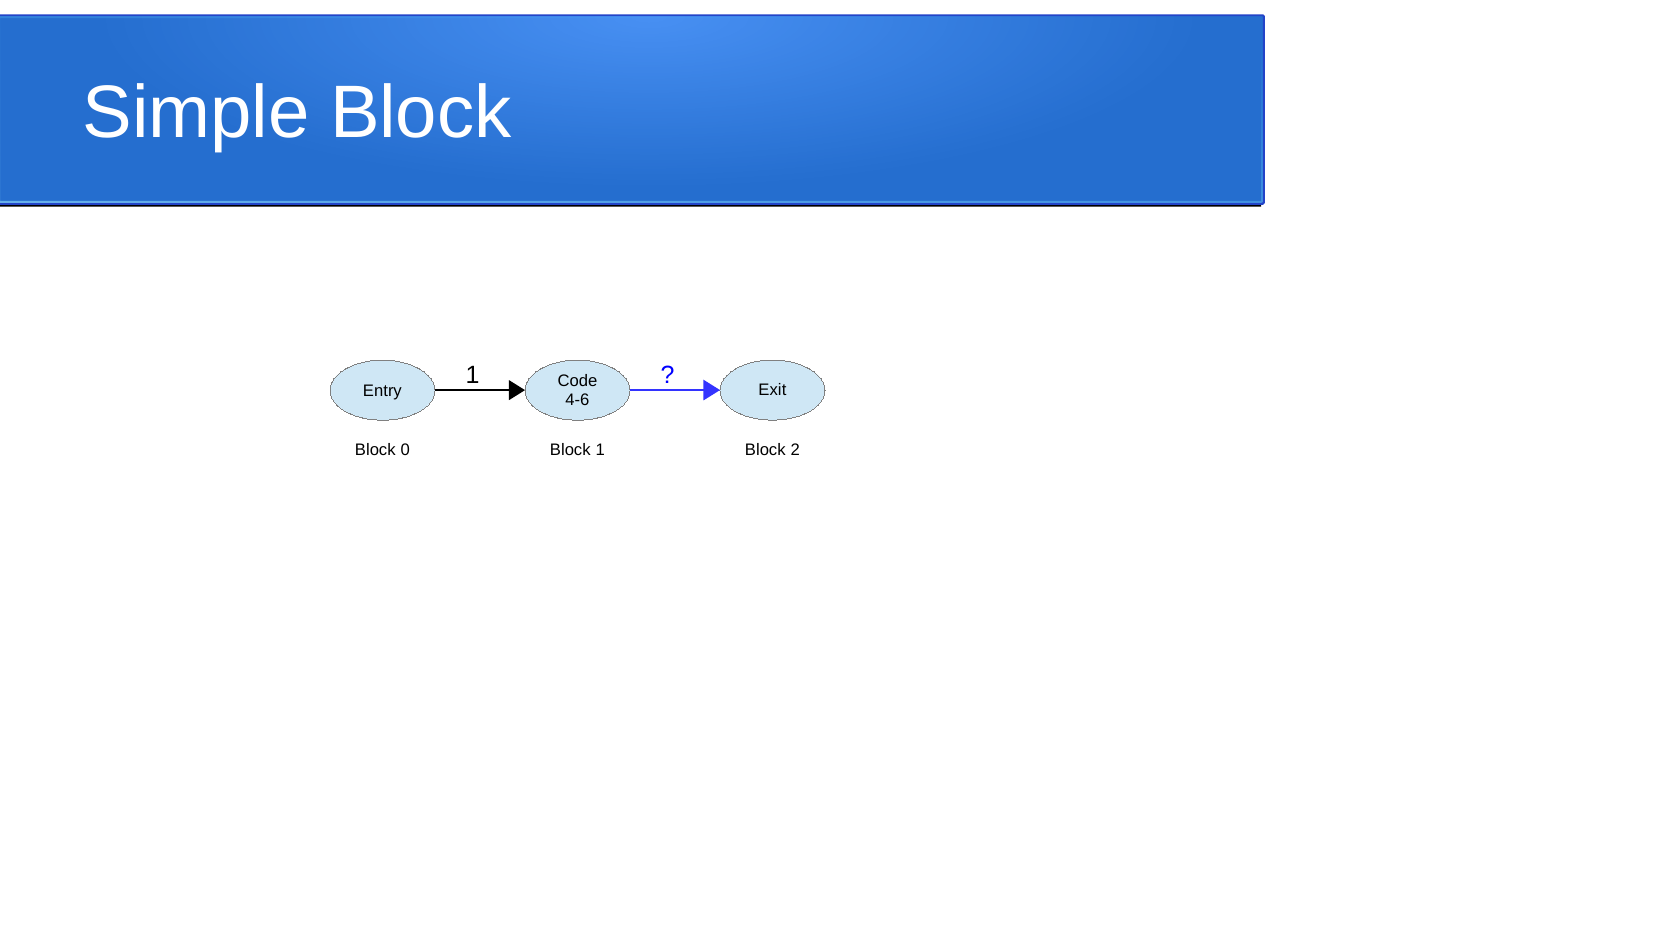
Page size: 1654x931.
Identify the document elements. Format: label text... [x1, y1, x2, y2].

text_box Block 1 [555, 435, 601, 466]
text_box ? [645, 360, 691, 391]
text_box Code 4-6 [525, 360, 630, 421]
text_box Entry [330, 360, 435, 421]
text_box 1 [450, 360, 496, 391]
text_box Block 2 [750, 435, 796, 466]
text_box Block 0 [360, 435, 406, 466]
title Simple Block [82, 35, 1235, 189]
text_box Exit [720, 360, 826, 421]
